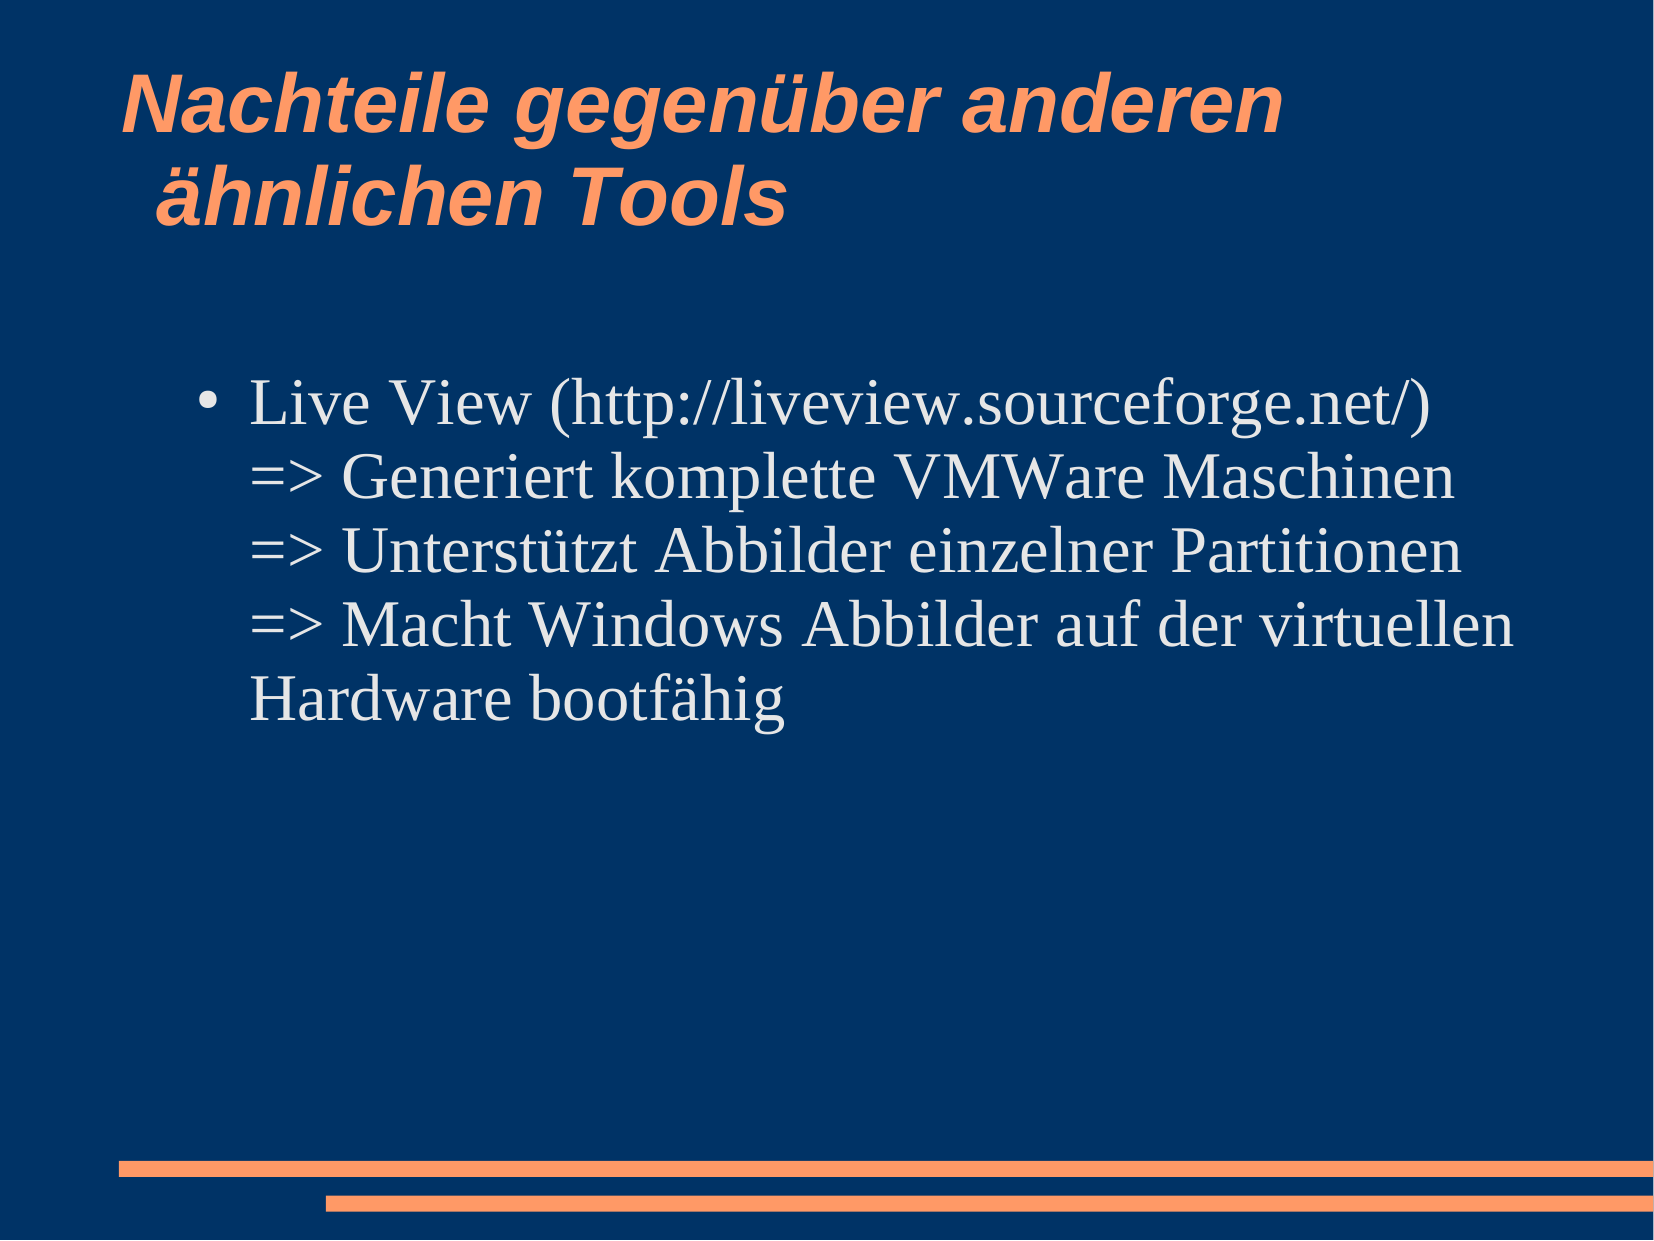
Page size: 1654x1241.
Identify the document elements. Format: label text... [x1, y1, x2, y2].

title Nachteile gegenüber anderen ähnlichen Tools [121, 46, 1534, 254]
list Live View (http://liveview.sourceforge.net/) => Generiert komplette VMWare Maschinen => Unterstützt Abbilder einzelner Partitionen => Macht Windows Abbilder auf der virtuellen Hardware bootfähig [178, 364, 1570, 1147]
